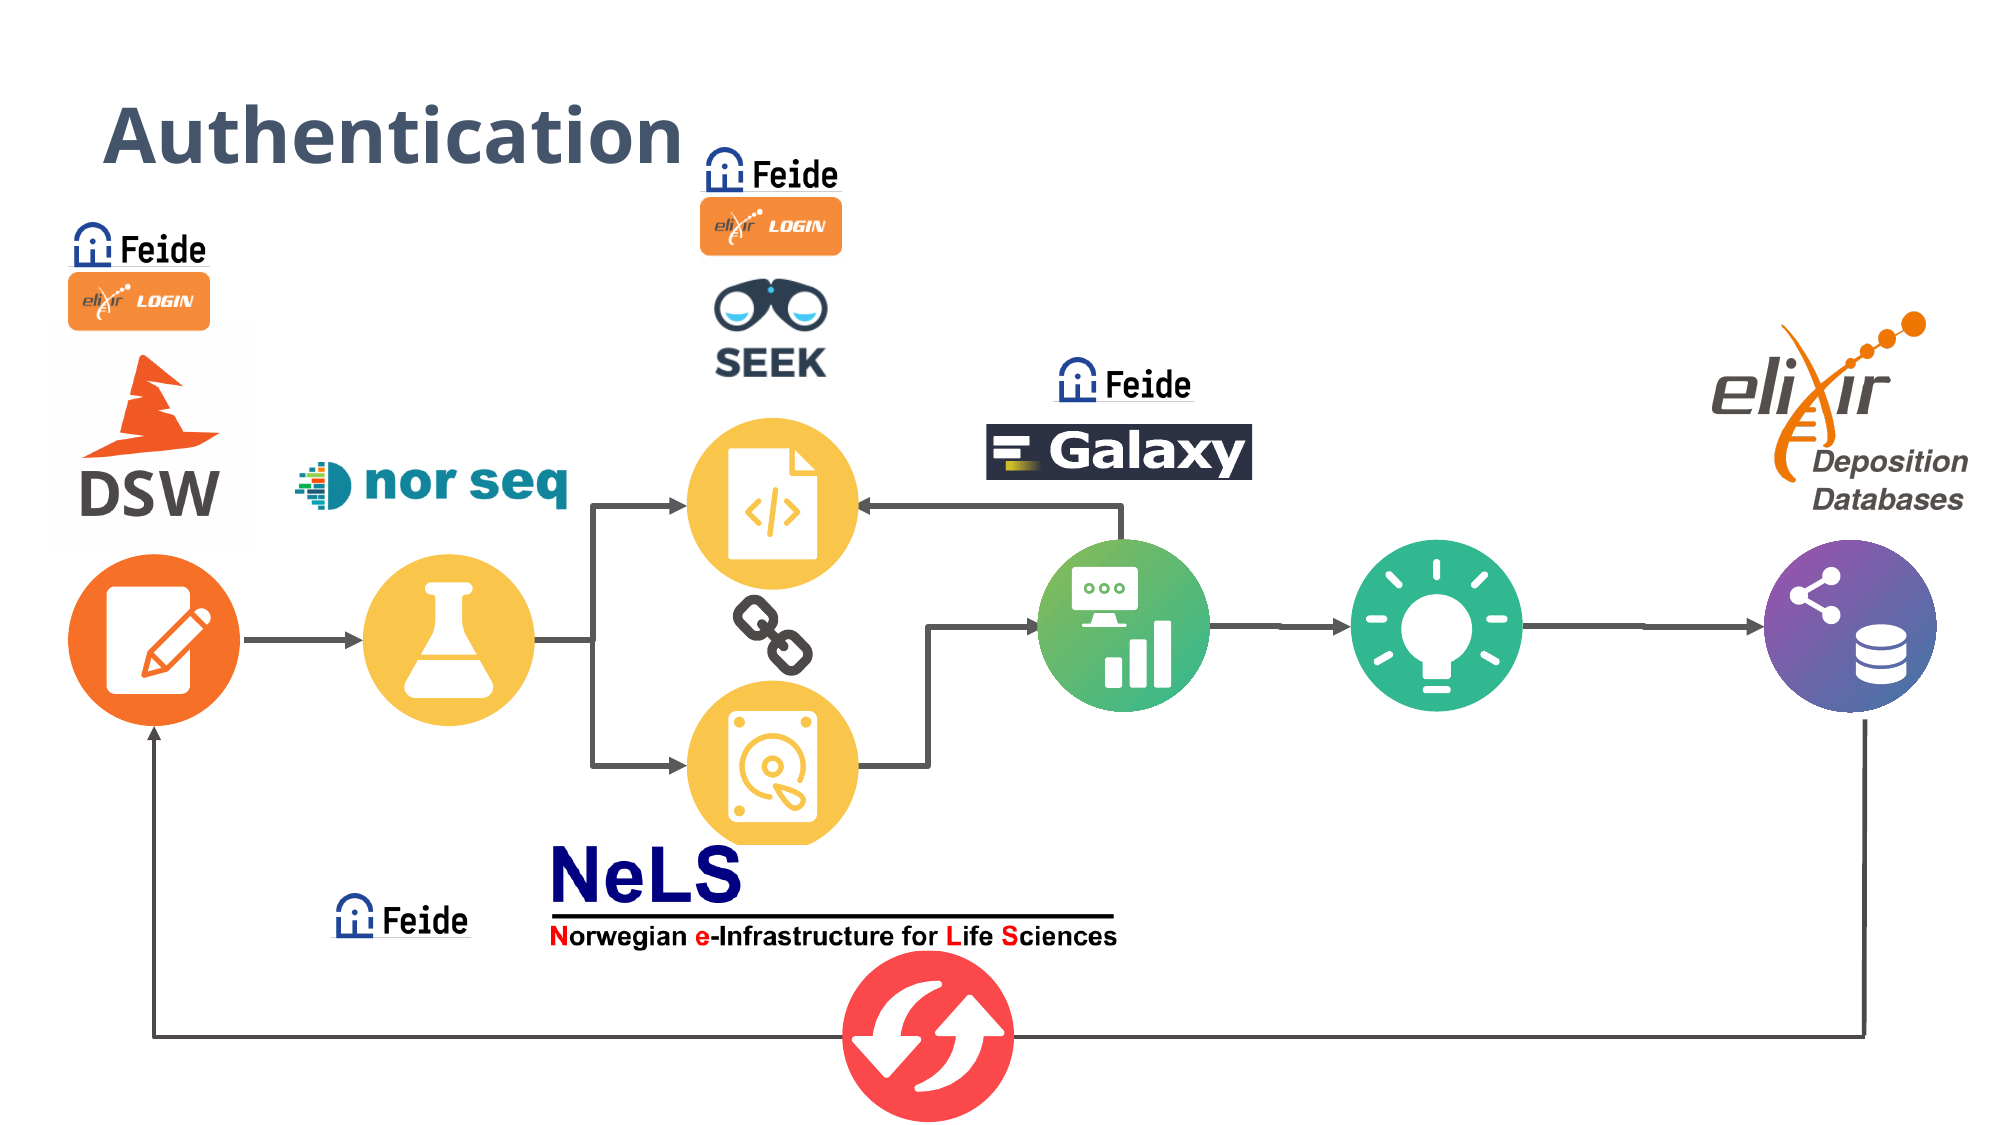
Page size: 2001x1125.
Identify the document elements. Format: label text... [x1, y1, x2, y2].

text_box [1350, 539, 1523, 712]
text_box [686, 680, 859, 845]
text_box [362, 554, 535, 727]
picture [44, 222, 257, 554]
text_box [842, 952, 1015, 1123]
picture [697, 147, 845, 402]
picture [330, 893, 472, 941]
picture [295, 462, 567, 510]
picture [551, 845, 1117, 952]
text_box [686, 417, 859, 590]
picture [1703, 300, 1984, 520]
title Authentication [88, 55, 2000, 223]
picture [986, 424, 1253, 480]
text_box [1037, 539, 1210, 712]
text_box [68, 554, 240, 727]
picture [1053, 357, 1195, 405]
text_box [732, 594, 813, 676]
text_box [1764, 540, 1937, 713]
